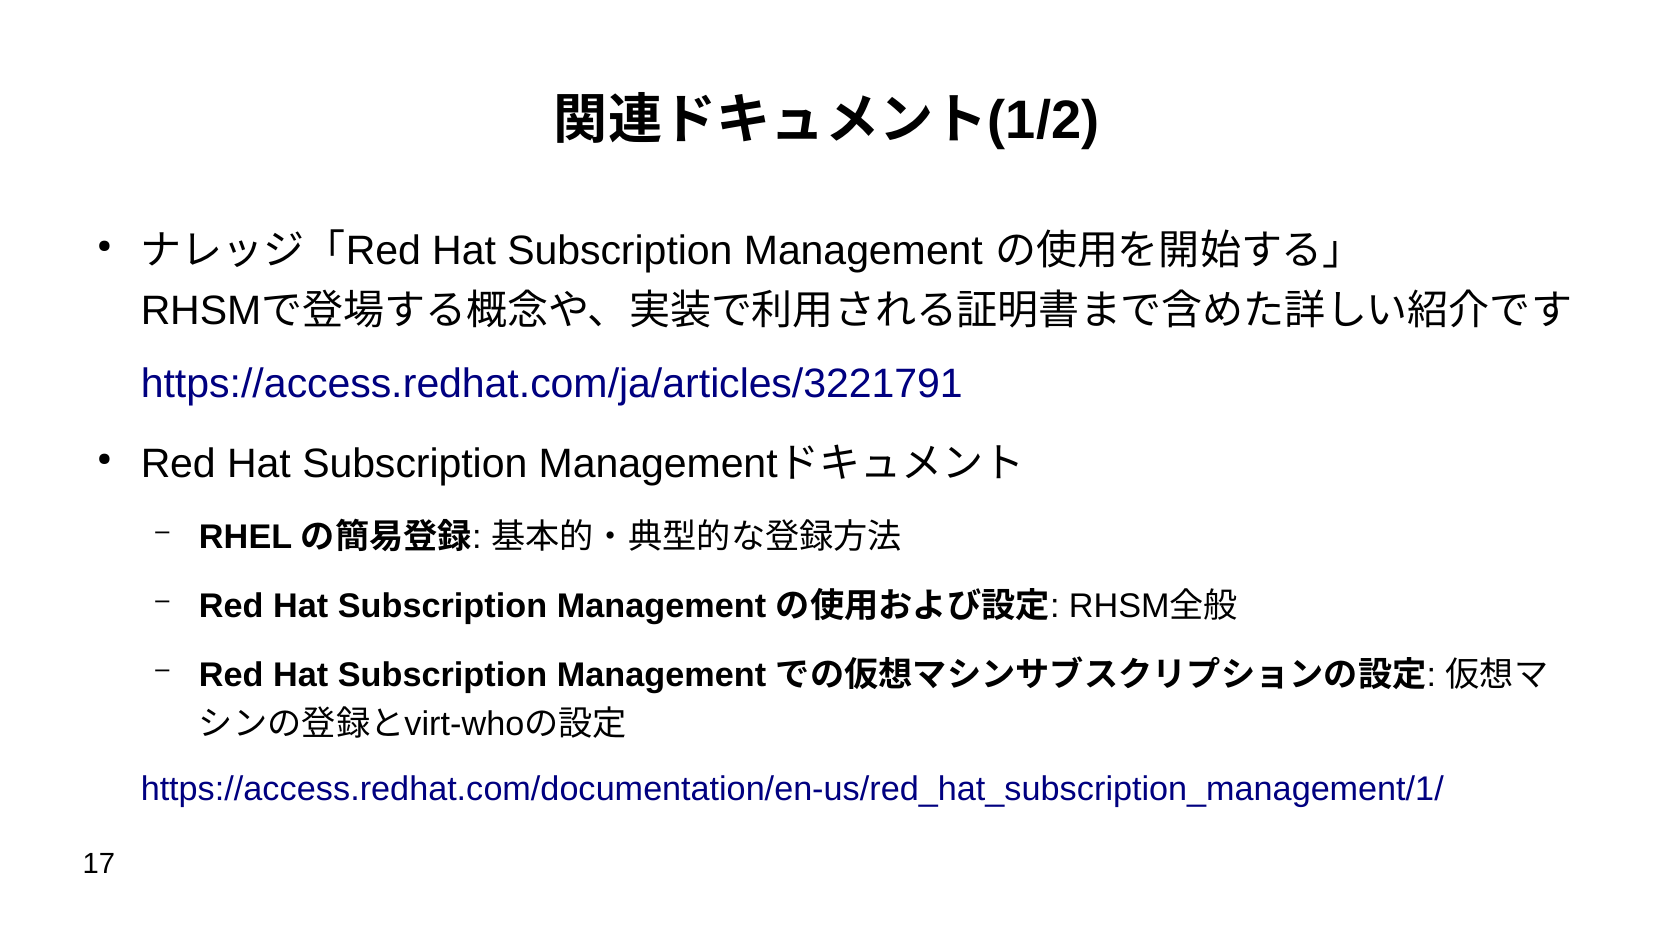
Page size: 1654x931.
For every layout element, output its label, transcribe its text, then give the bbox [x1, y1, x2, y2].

title 関連ドキュメント(1/2) [82, 37, 1571, 193]
list ナレッジ「Red Hat Subscription Management の使用を開始する」 RHSMで登場する概念や、実装で利用される証明書まで含めた詳しい紹介です https://access.redhat.com/ja/articles/3221791 Red Hat Subscription Managementドキュメント RHEL の簡易登録: 基本的・典型的な登録方法 Red Hat Subscription Management の使用および設定: RHSM全般 Red Hat Subscription Management での仮想マシンサブスクリプションの設定: 仮想マシンの登録とvirt-whoの設定 https://access.redhat.com/documentation/en-us/red_hat_subscription_management/1/ [82, 217, 1580, 827]
